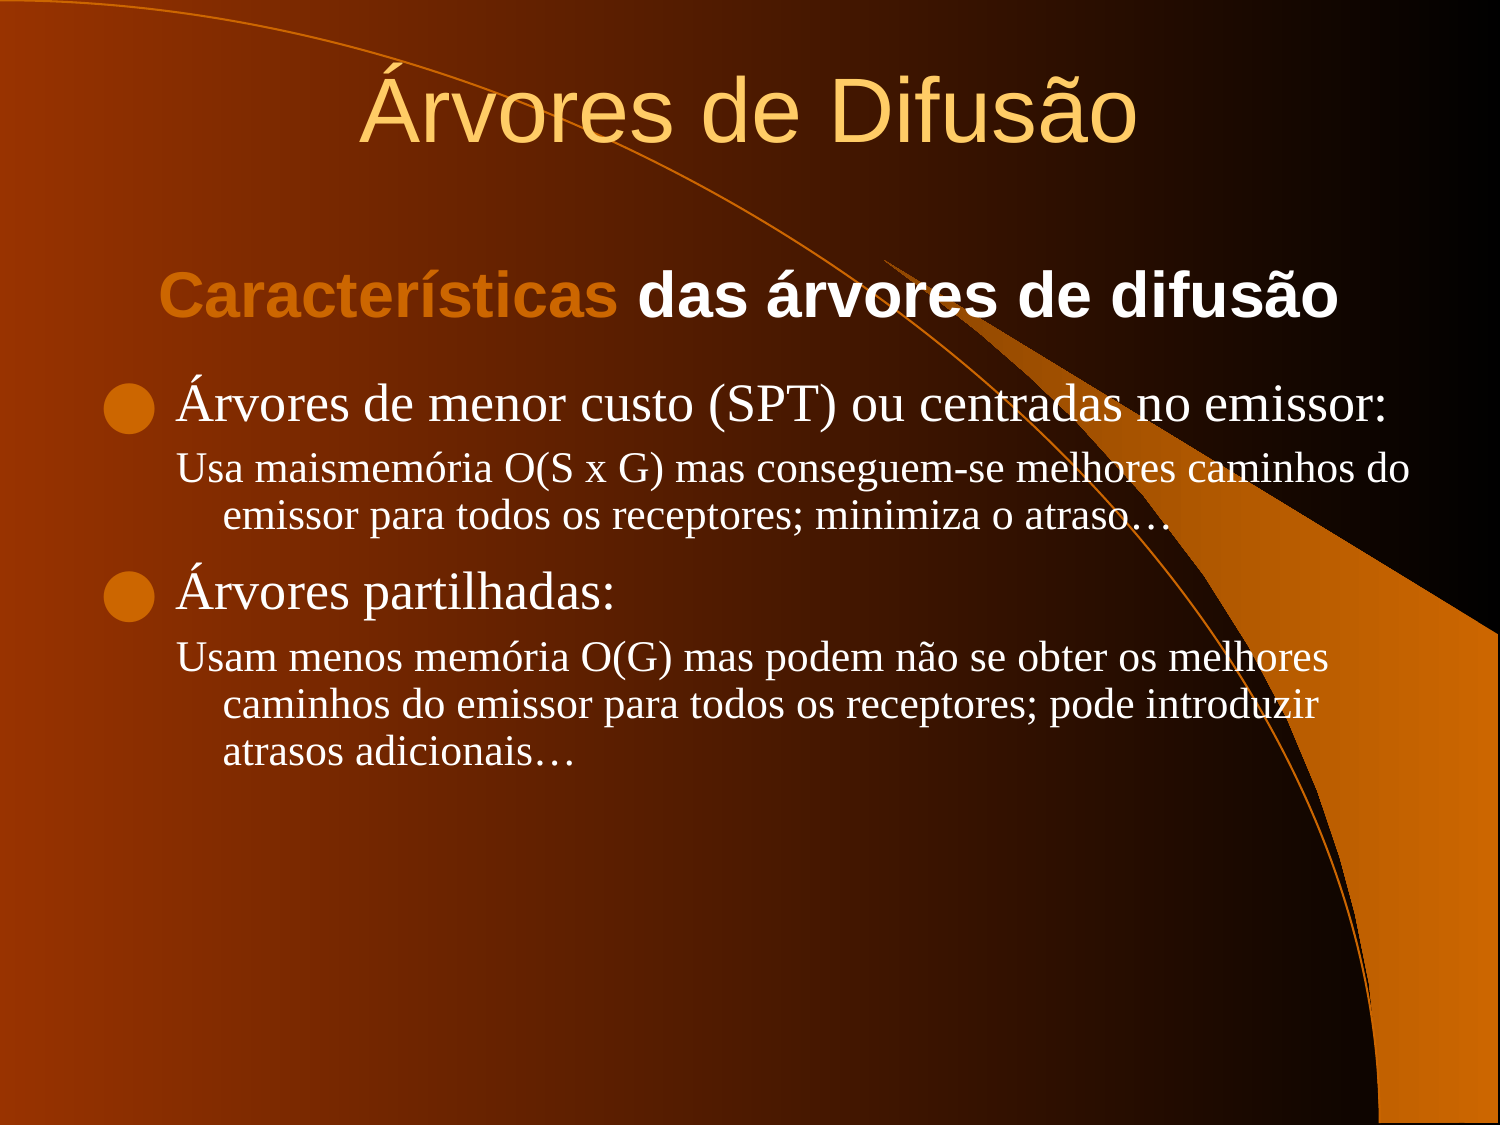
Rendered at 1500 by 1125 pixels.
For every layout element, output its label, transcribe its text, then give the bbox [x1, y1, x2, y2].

text_box Características das árvores de difusão [139, 244, 1359, 339]
title Árvores de Difusão [24, 24, 1475, 188]
list Árvores de menor custo (SPT) ou centradas no emissor: Usa maismemória O(S x G) mas conseguem-se melhores caminhos do emissor para todos os receptores; minimiza o atraso… Árvores partilhadas: Usam menos memória O(G) mas podem não se obter os melhores caminhos do emissor para todos os receptores; pode introduzir atrasos adicionais… [87, 353, 1457, 786]
